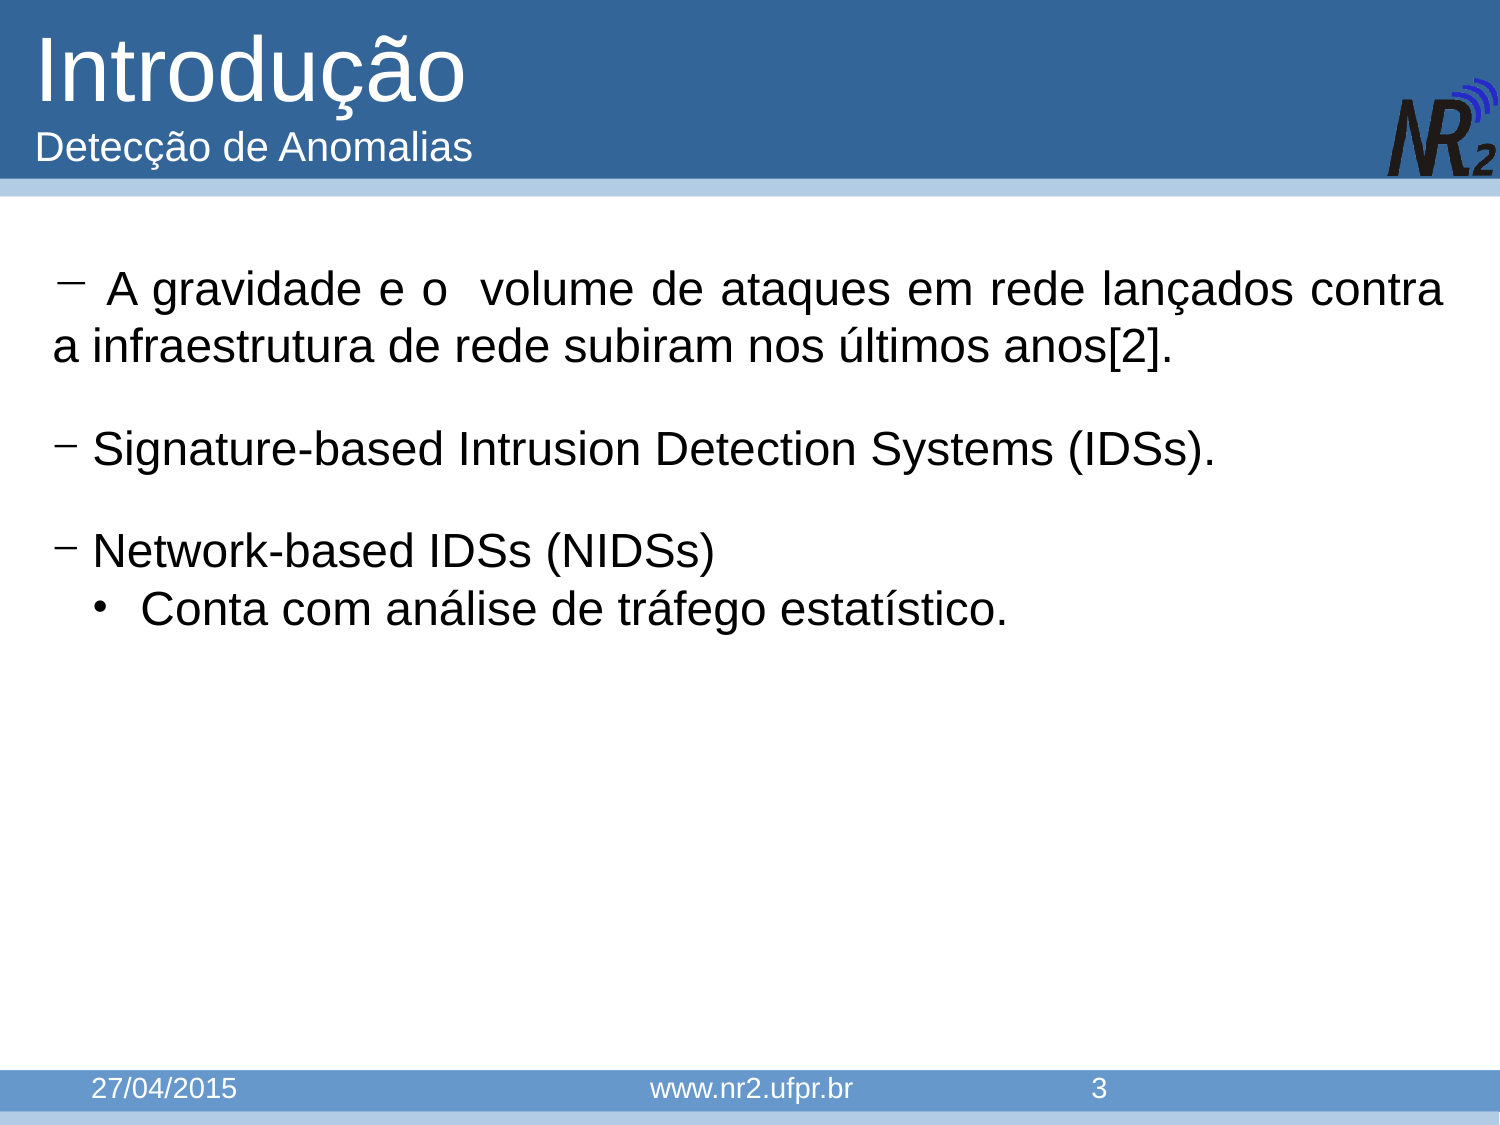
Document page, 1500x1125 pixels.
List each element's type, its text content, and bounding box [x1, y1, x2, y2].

text_box www.nr2.ufpr.br [513, 1061, 990, 1114]
text_box Introdução Detecção de Anomalias [19, 27, 1380, 153]
text_box 27/04/2015 [76, 1061, 427, 1109]
text_box A gravidade e o volume de ataques em rede lançados contra a infraestrutura de rede subiram nos últimos anos[2]. Signature-based Intrusion Detection Systems (IDSs). Network-based IDSs (NIDSs) Conta com análise de tráfego estatístico. [37, 249, 1461, 906]
picture [1387, 78, 1498, 176]
text_box <número> [1076, 1061, 1427, 1114]
